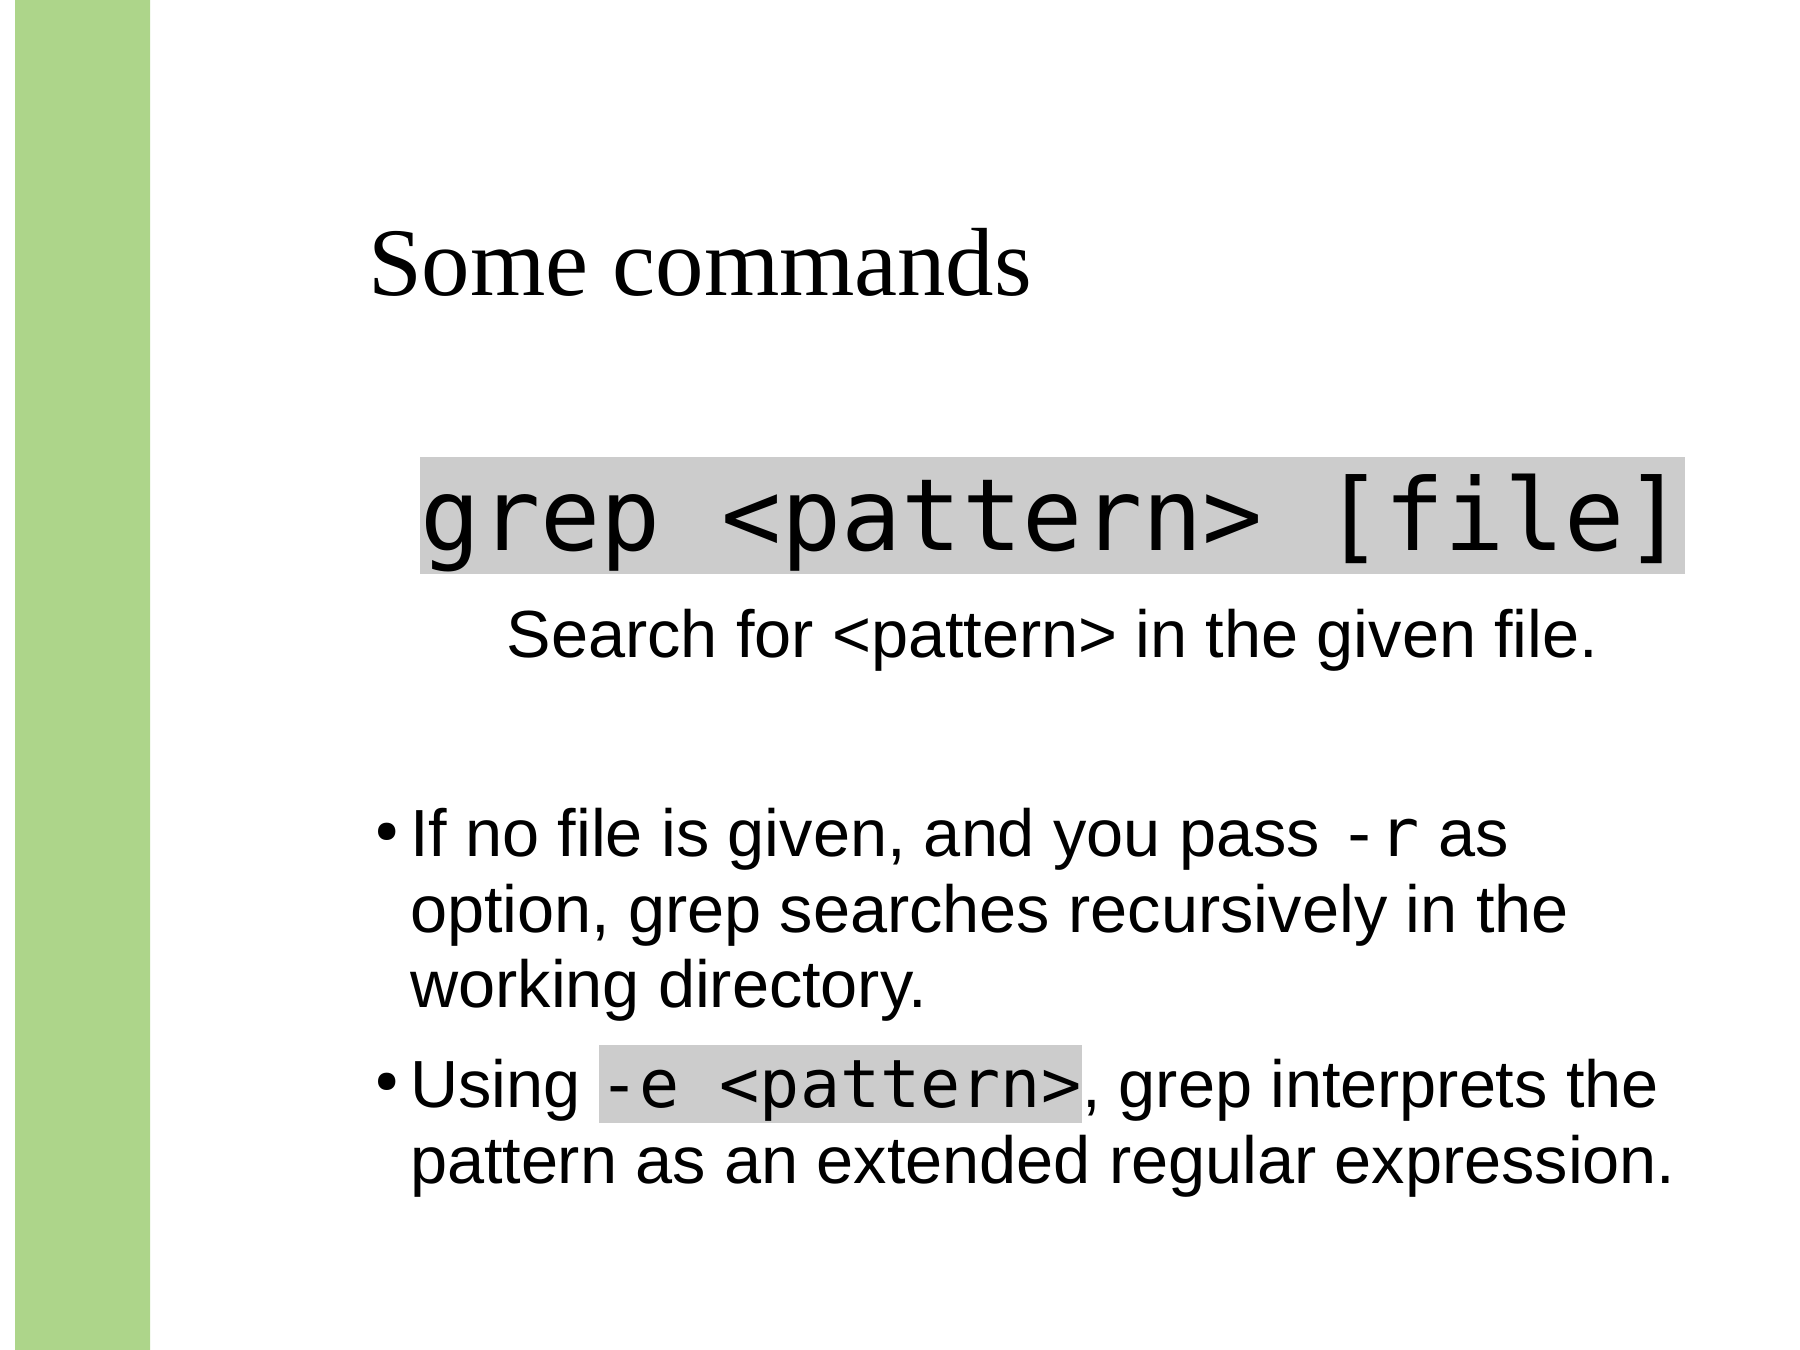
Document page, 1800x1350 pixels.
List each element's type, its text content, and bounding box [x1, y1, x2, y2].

subtitle Some commands [368, 101, 1531, 424]
text_box grep <pattern> ​[file] Search for <pattern> in the given file. If no file is given, and you pass -r as option, grep searches recursively in the working directory. Using -e <pattern>, grep interprets the pattern as an extended regular expression. [360, 449, 1711, 1205]
